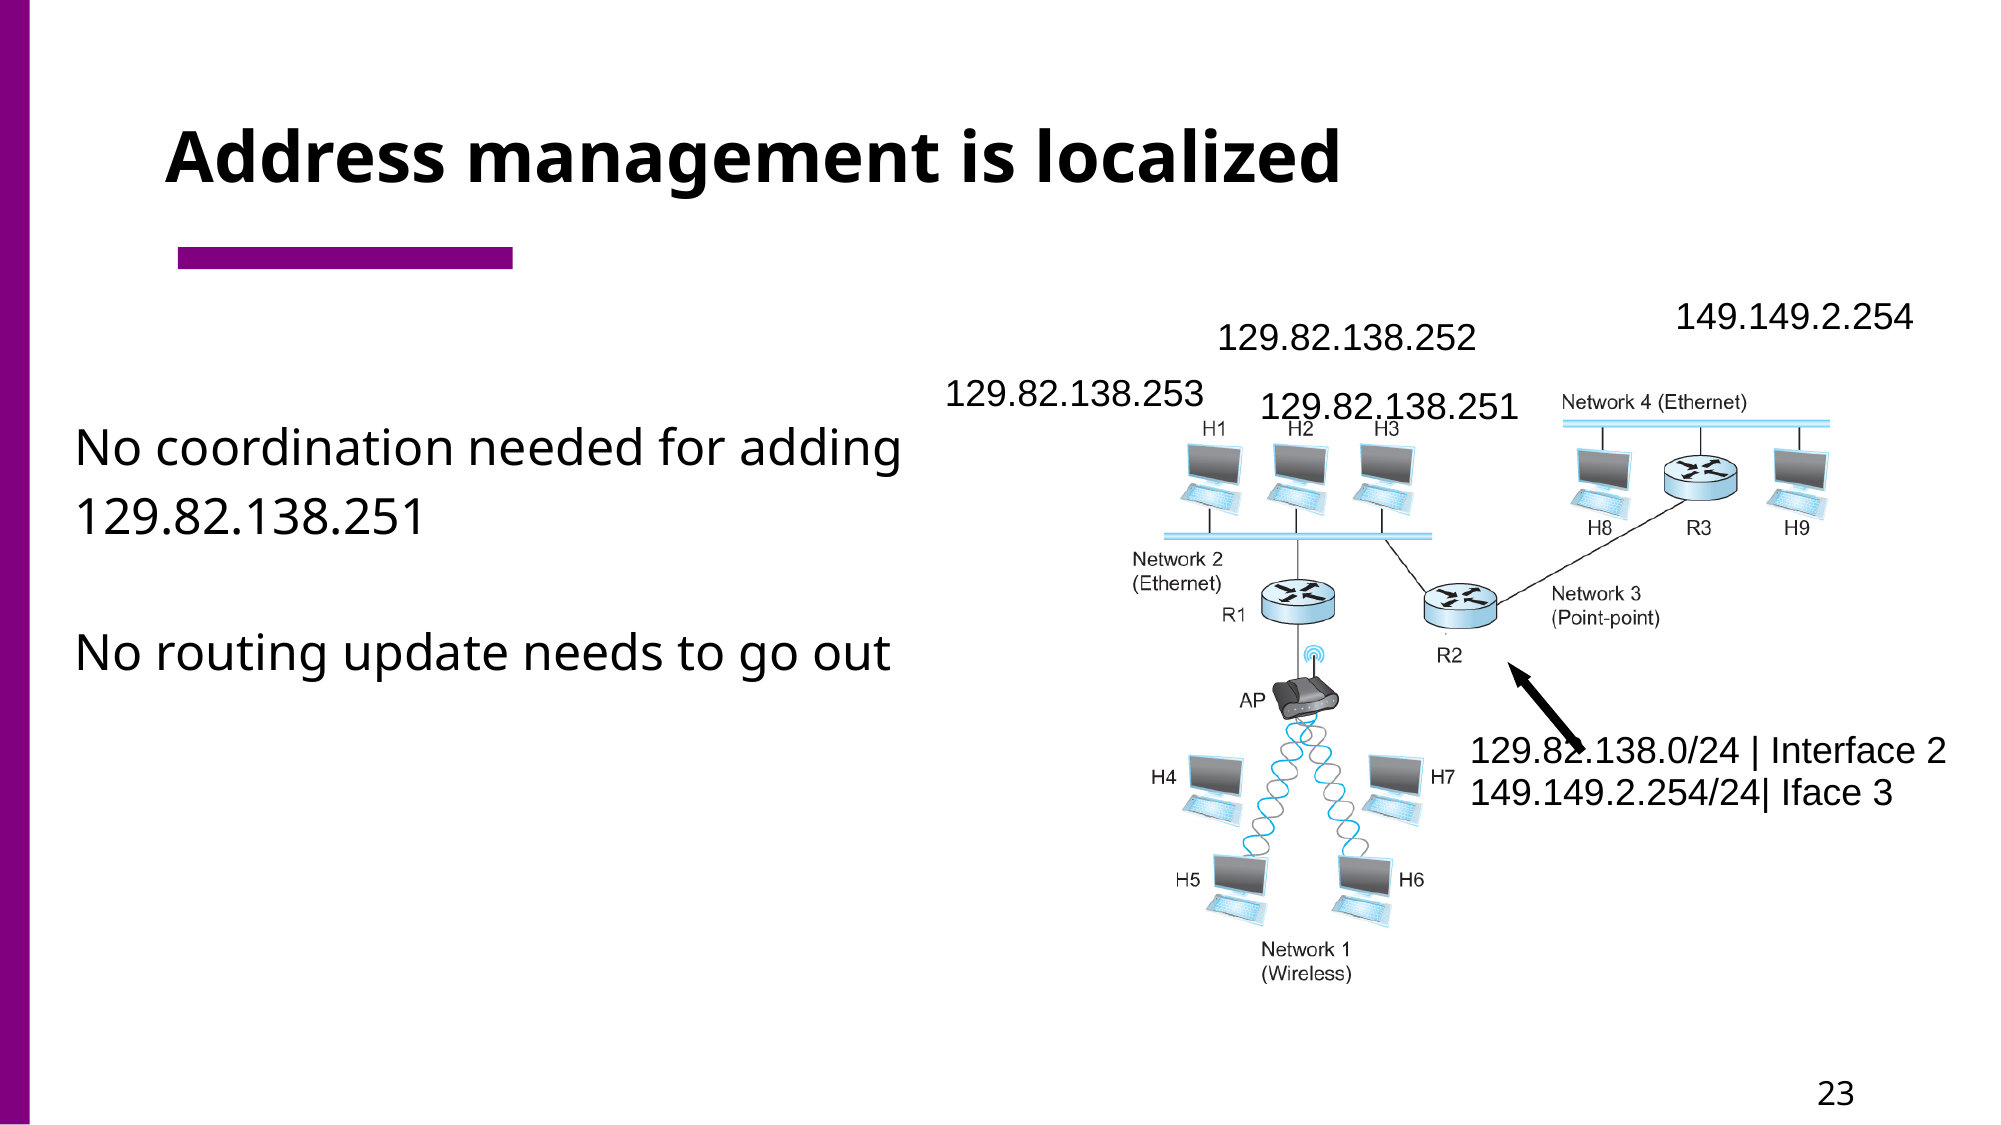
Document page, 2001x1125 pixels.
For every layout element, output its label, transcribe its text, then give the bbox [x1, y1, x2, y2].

picture [1132, 391, 1830, 984]
text_box Address management is localized [151, 0, 1849, 212]
text_box No coordination needed for adding 129.82.138.251 No routing update needs to go out [60, 404, 1081, 786]
text_box 129.82.138.253 [930, 365, 1220, 423]
text_box 129.82.138.0/24 | Interface 2 149.149.2.254/24| Iface 3 [1455, 721, 1988, 863]
text_box 129.82.138.252 [1202, 308, 1492, 366]
text_box 149.149.2.254 [1660, 288, 1951, 346]
text_box 129.82.138.251 [1245, 378, 1535, 436]
